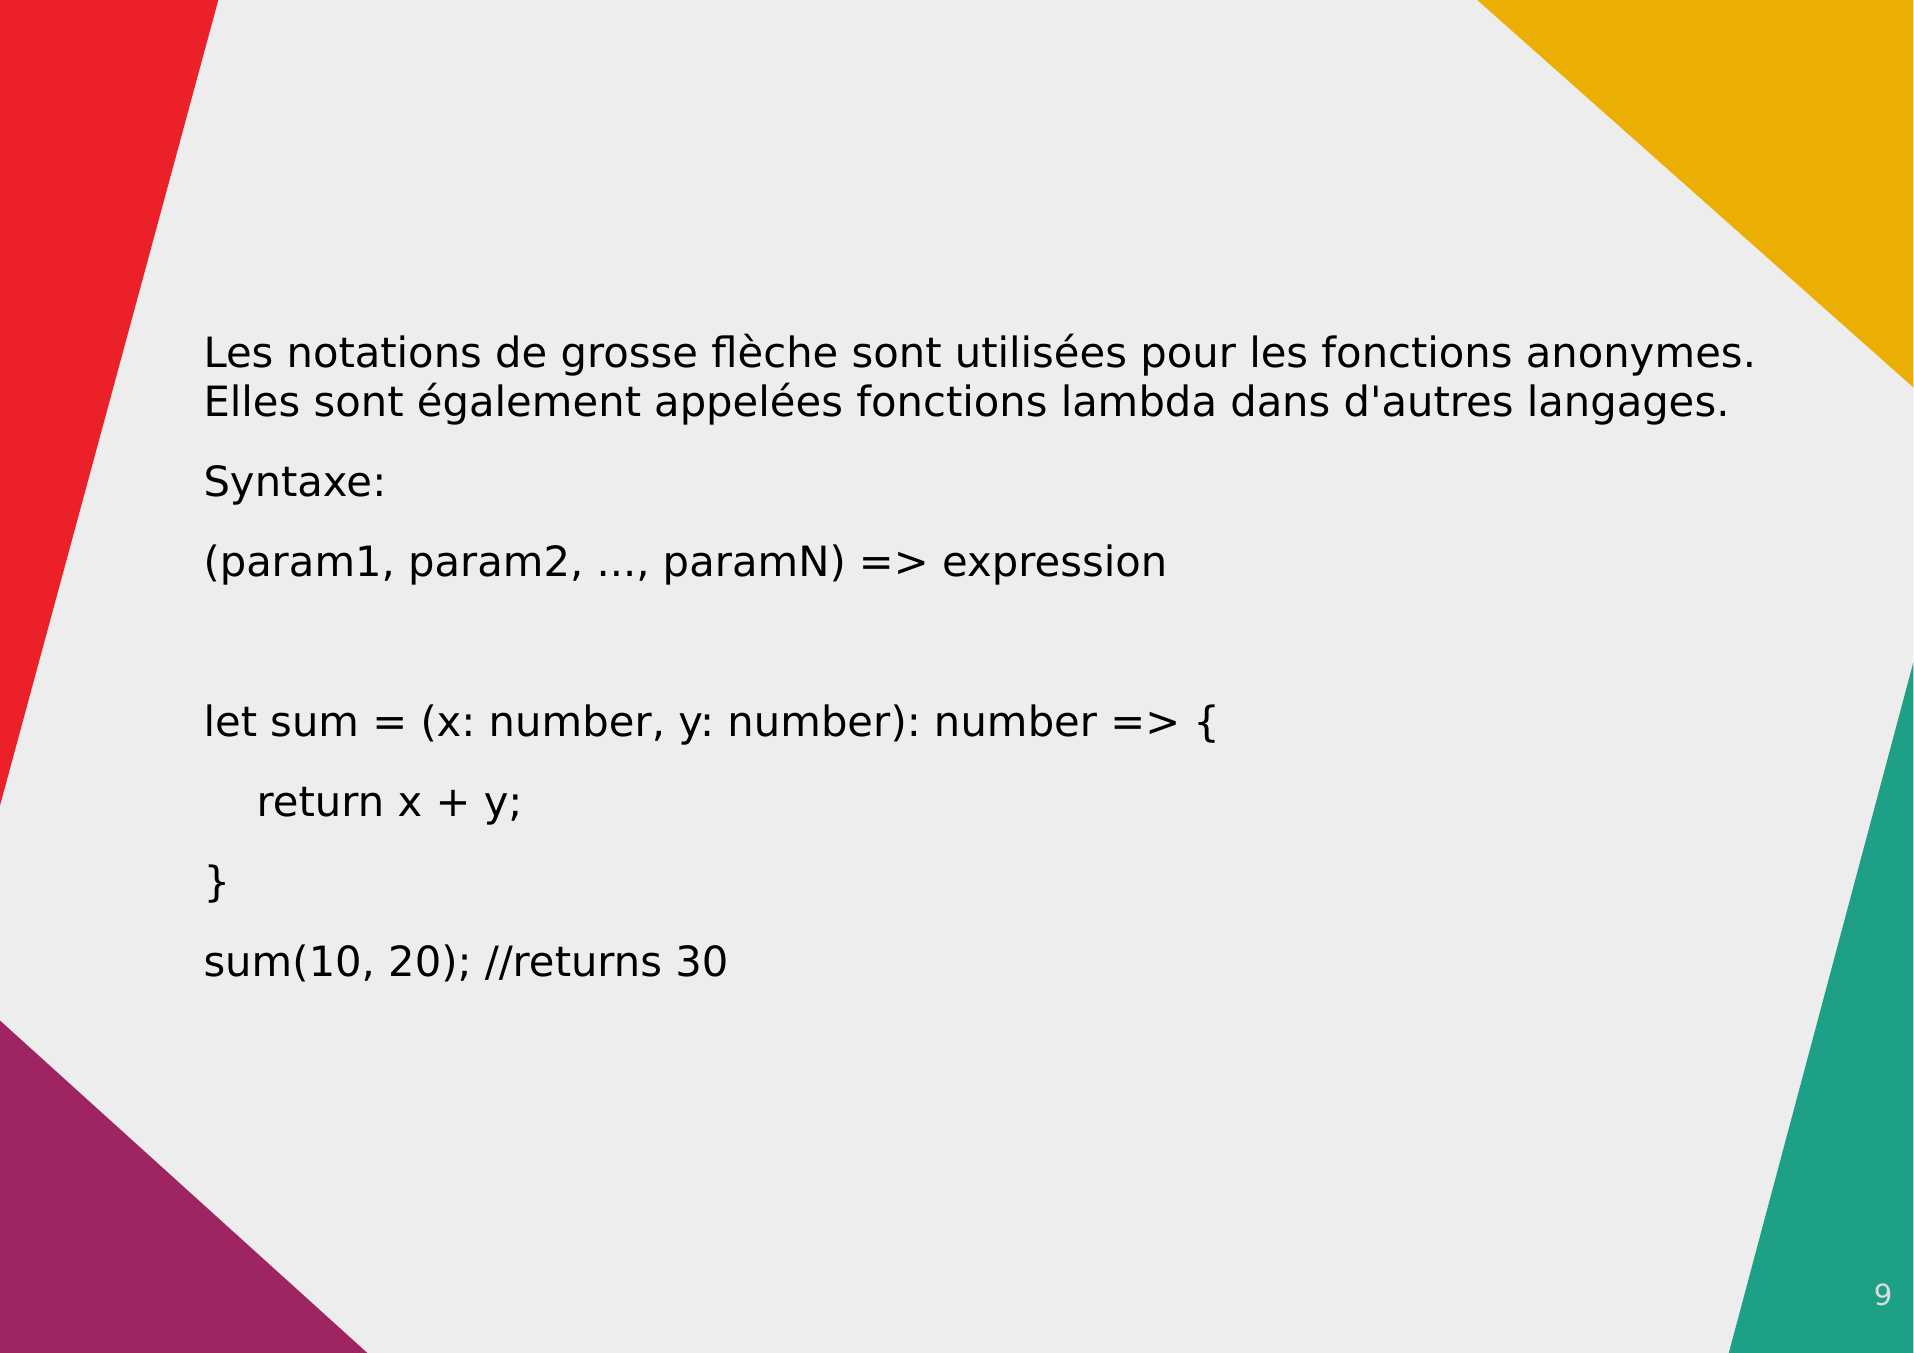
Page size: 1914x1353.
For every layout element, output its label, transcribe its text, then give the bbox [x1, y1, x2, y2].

list Les notations de grosse flèche sont utilisées pour les fonctions anonymes. Elles sont également appelées fonctions lambda dans d'autres langages. Syntaxe: (param1, param2, ..., paramN) => expression let sum = (x: number, y: number): number => { return x + y; } sum(10, 20); //returns 30 [132, 328, 1781, 1126]
